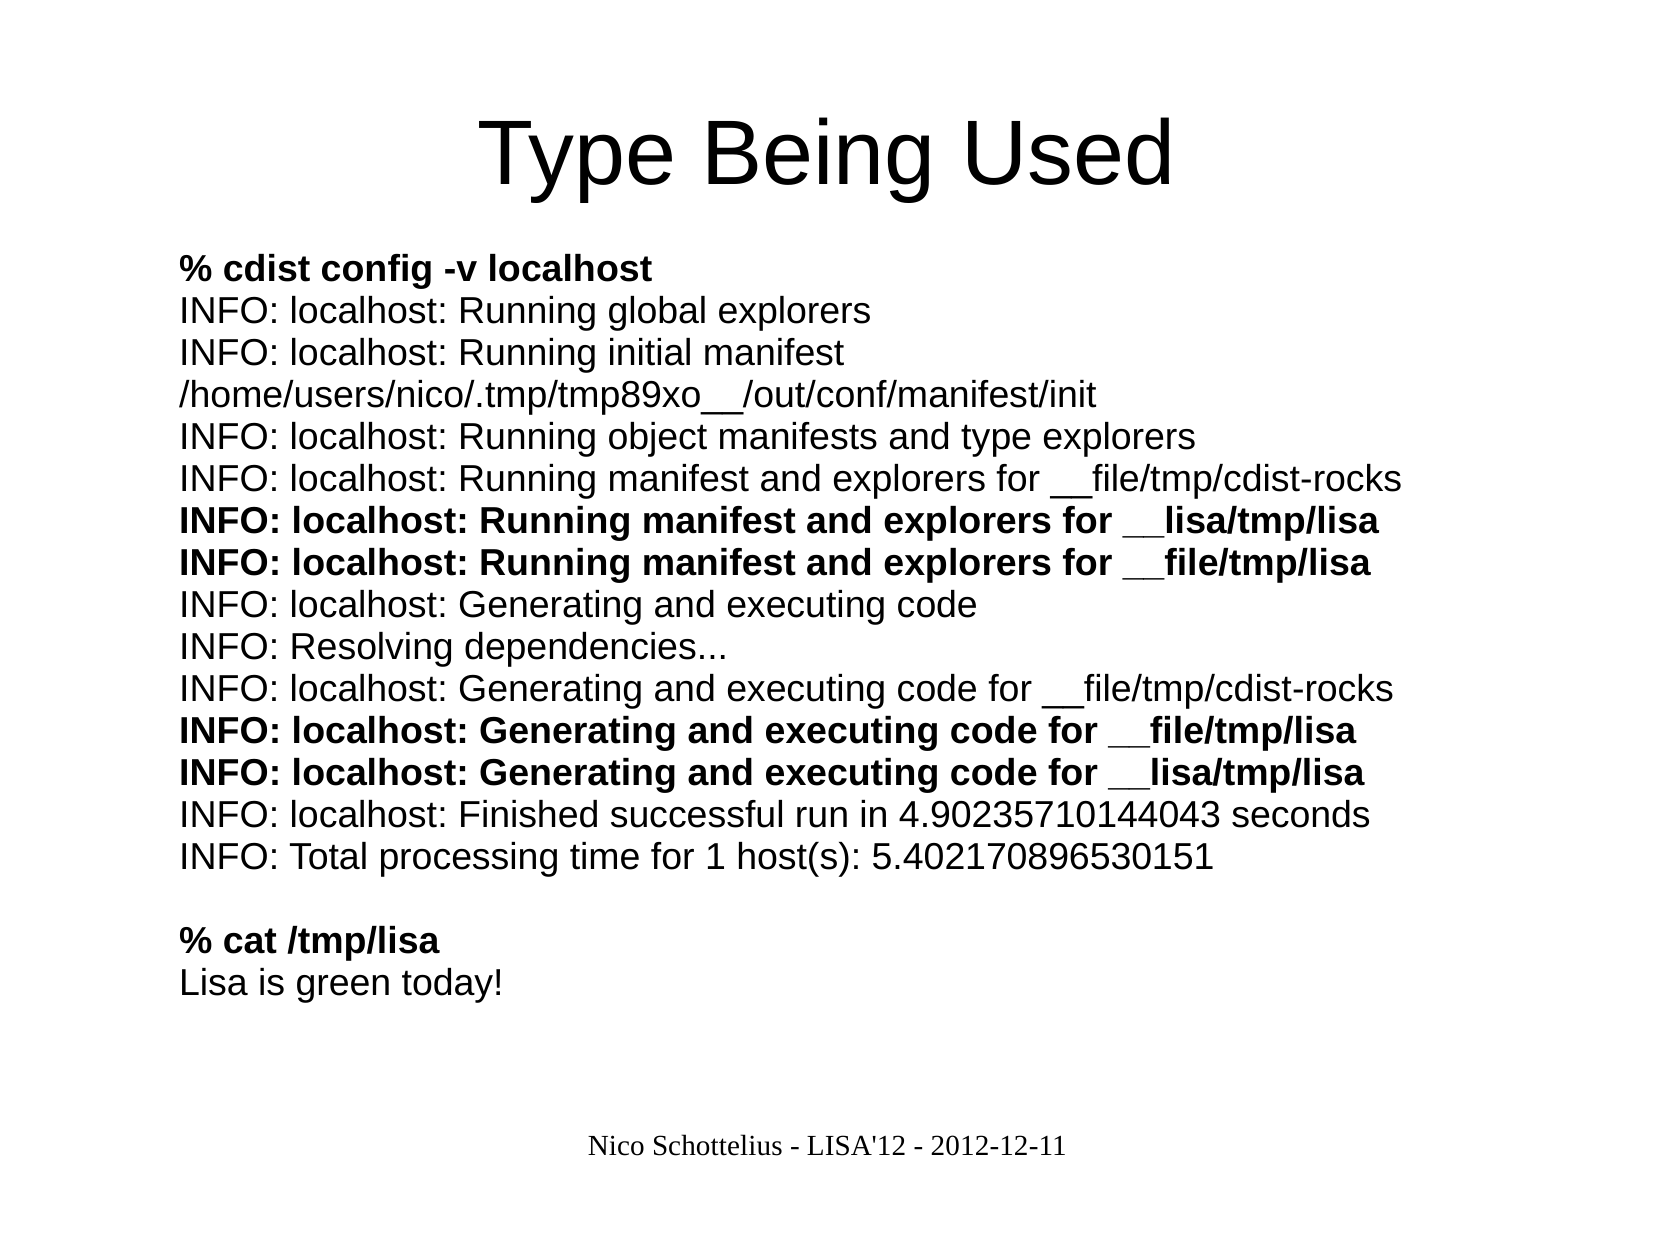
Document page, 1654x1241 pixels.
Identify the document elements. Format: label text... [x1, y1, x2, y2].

text_box % cdist config -v localhost INFO: localhost: Running global explorers INFO: localhost: Running initial manifest /home/users/nico/.tmp/tmp89xo__/out/conf/manifest/init INFO: localhost: Running object manifests and type explorers INFO: localhost: Running manifest and explorers for __file/tmp/cdist-rocks INFO: localhost: Running manifest and explorers for __lisa/tmp/lisa INFO: localhost: Running manifest and explorers for __file/tmp/lisa INFO: localhost: Generating and executing code INFO: Resolving dependencies... INFO: localhost: Generating and executing code for __file/tmp/cdist-rocks INFO: localhost: Generating and executing code for __file/tmp/lisa INFO: localhost: Generating and executing code for __lisa/tmp/lisa INFO: localhost: Finished successful run in 4.90235710144043 seconds INFO: Total processing time for 1 host(s): 5.402170896530151 % cat /tmp/lisa Lisa is green today! [164, 240, 1546, 1104]
title Type Being Used [82, 49, 1571, 257]
